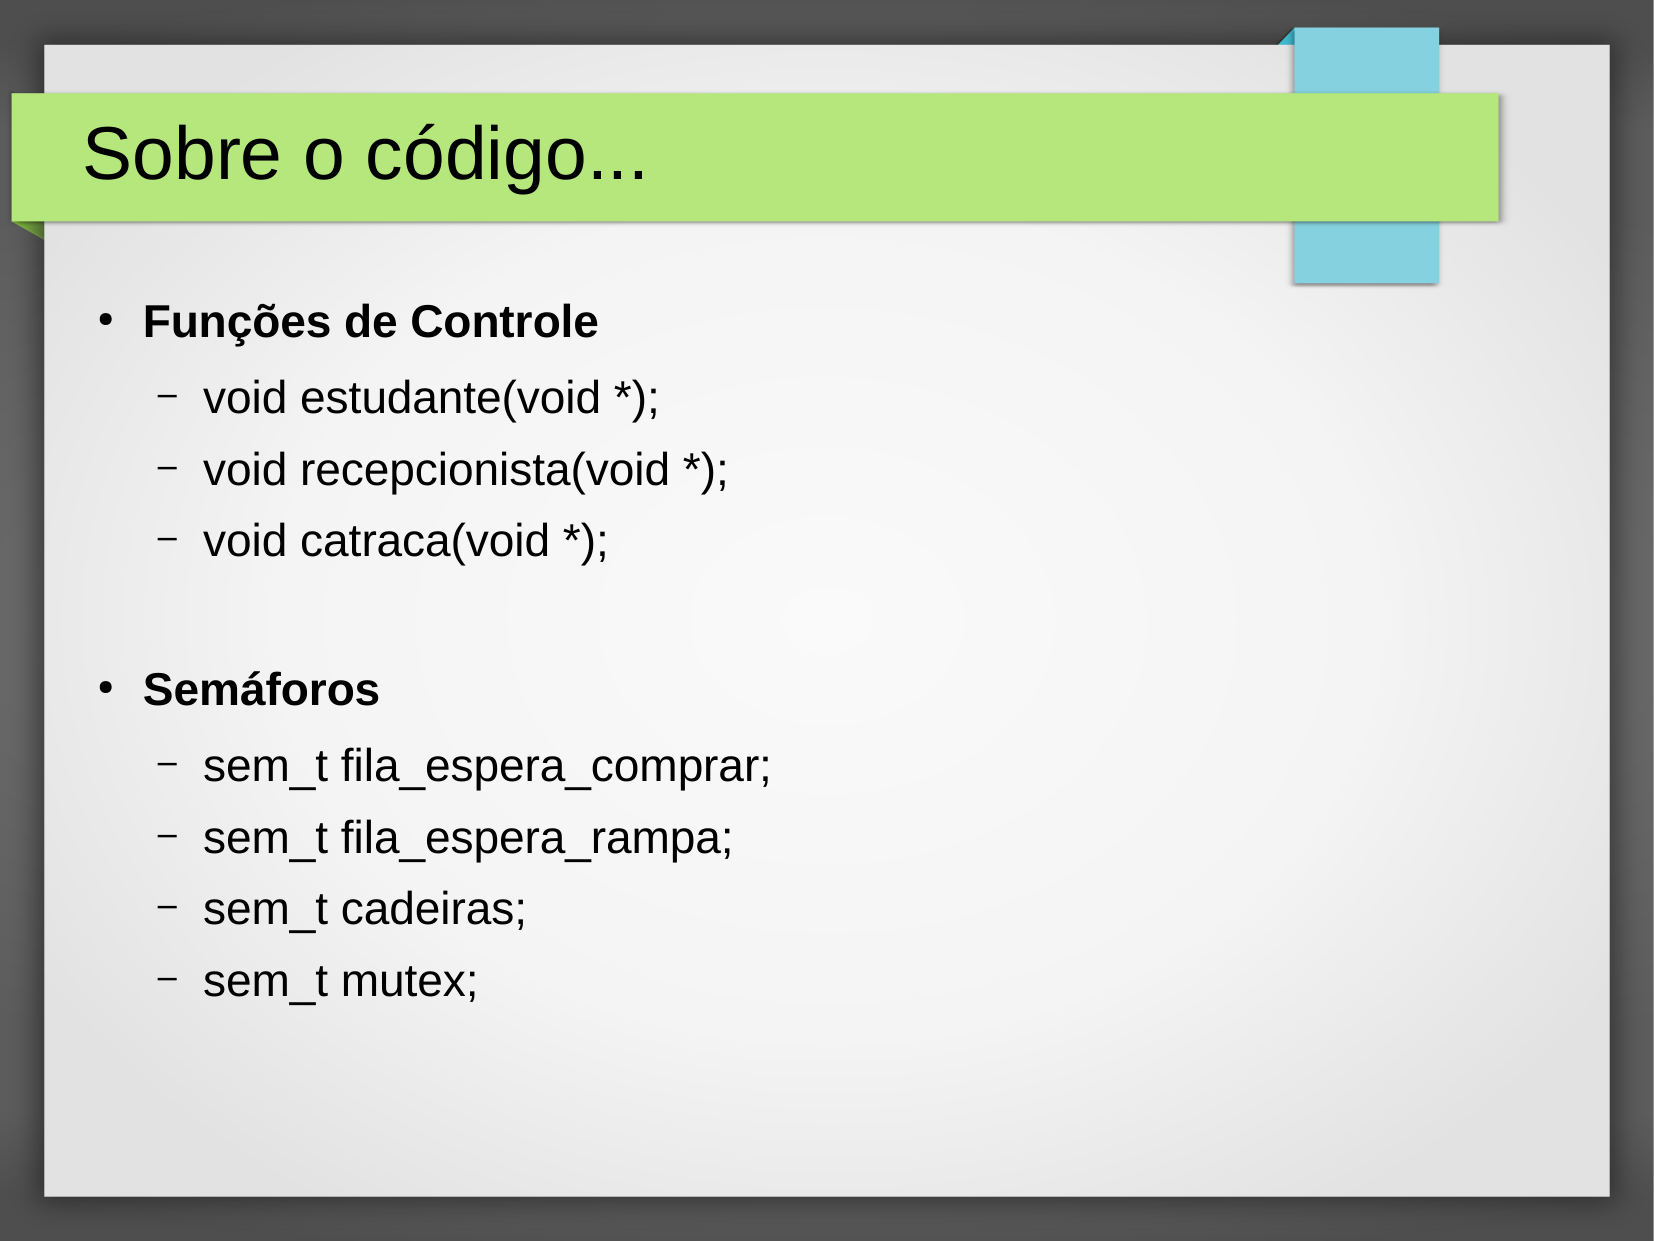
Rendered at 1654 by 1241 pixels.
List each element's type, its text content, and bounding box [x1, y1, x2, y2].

list Funções de Controle void estudante(void *); void recepcionista(void *); void catraca(void *); Semáforos sem_t fila_espera_comprar; sem_t fila_espera_rampa; sem_t cadeiras; sem_t mutex; [82, 295, 1571, 1015]
title Sobre o código... [82, 94, 1264, 213]
picture [0, 0, 1654, 1241]
